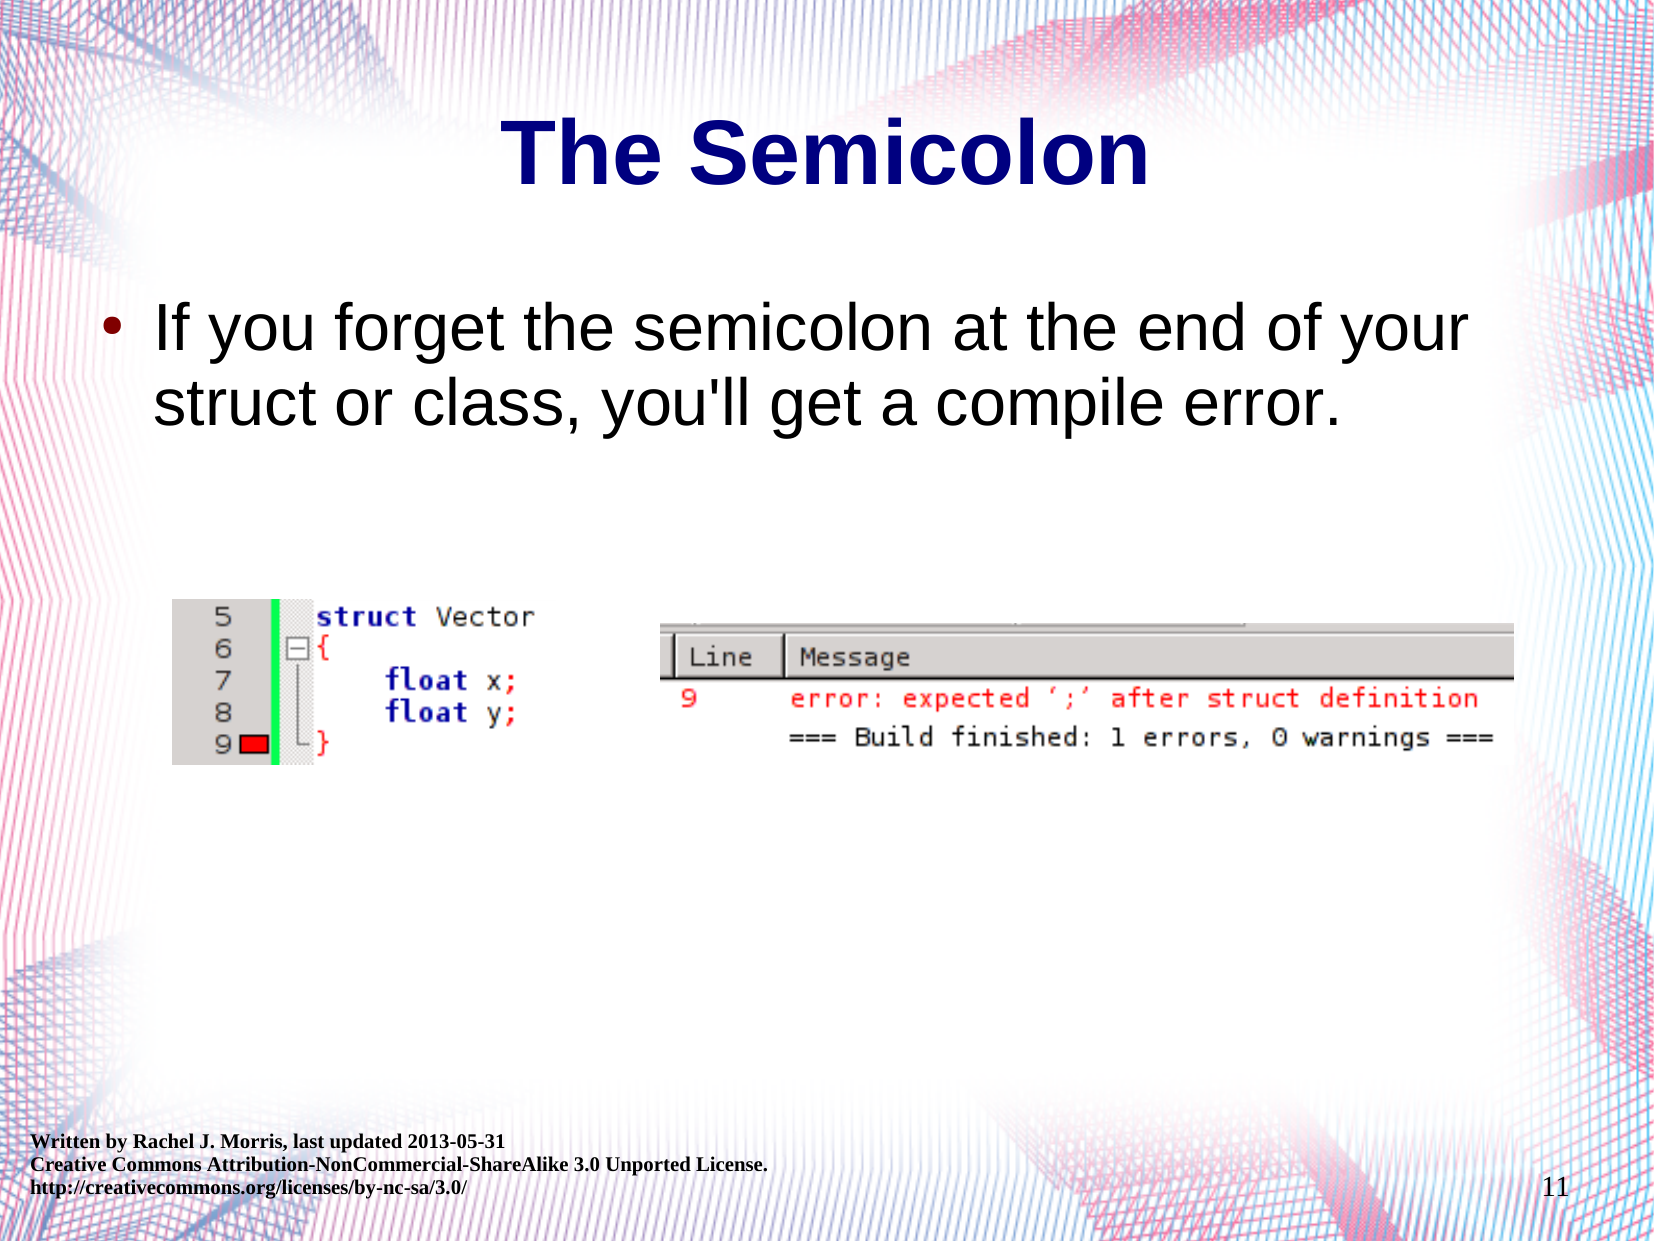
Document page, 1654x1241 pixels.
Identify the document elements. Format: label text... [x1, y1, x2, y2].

list If you forget the semicolon at the end of your struct or class, you'll get a compile error. [82, 290, 1571, 440]
picture [0, 0, 1654, 1241]
title The Semicolon [82, 49, 1571, 257]
